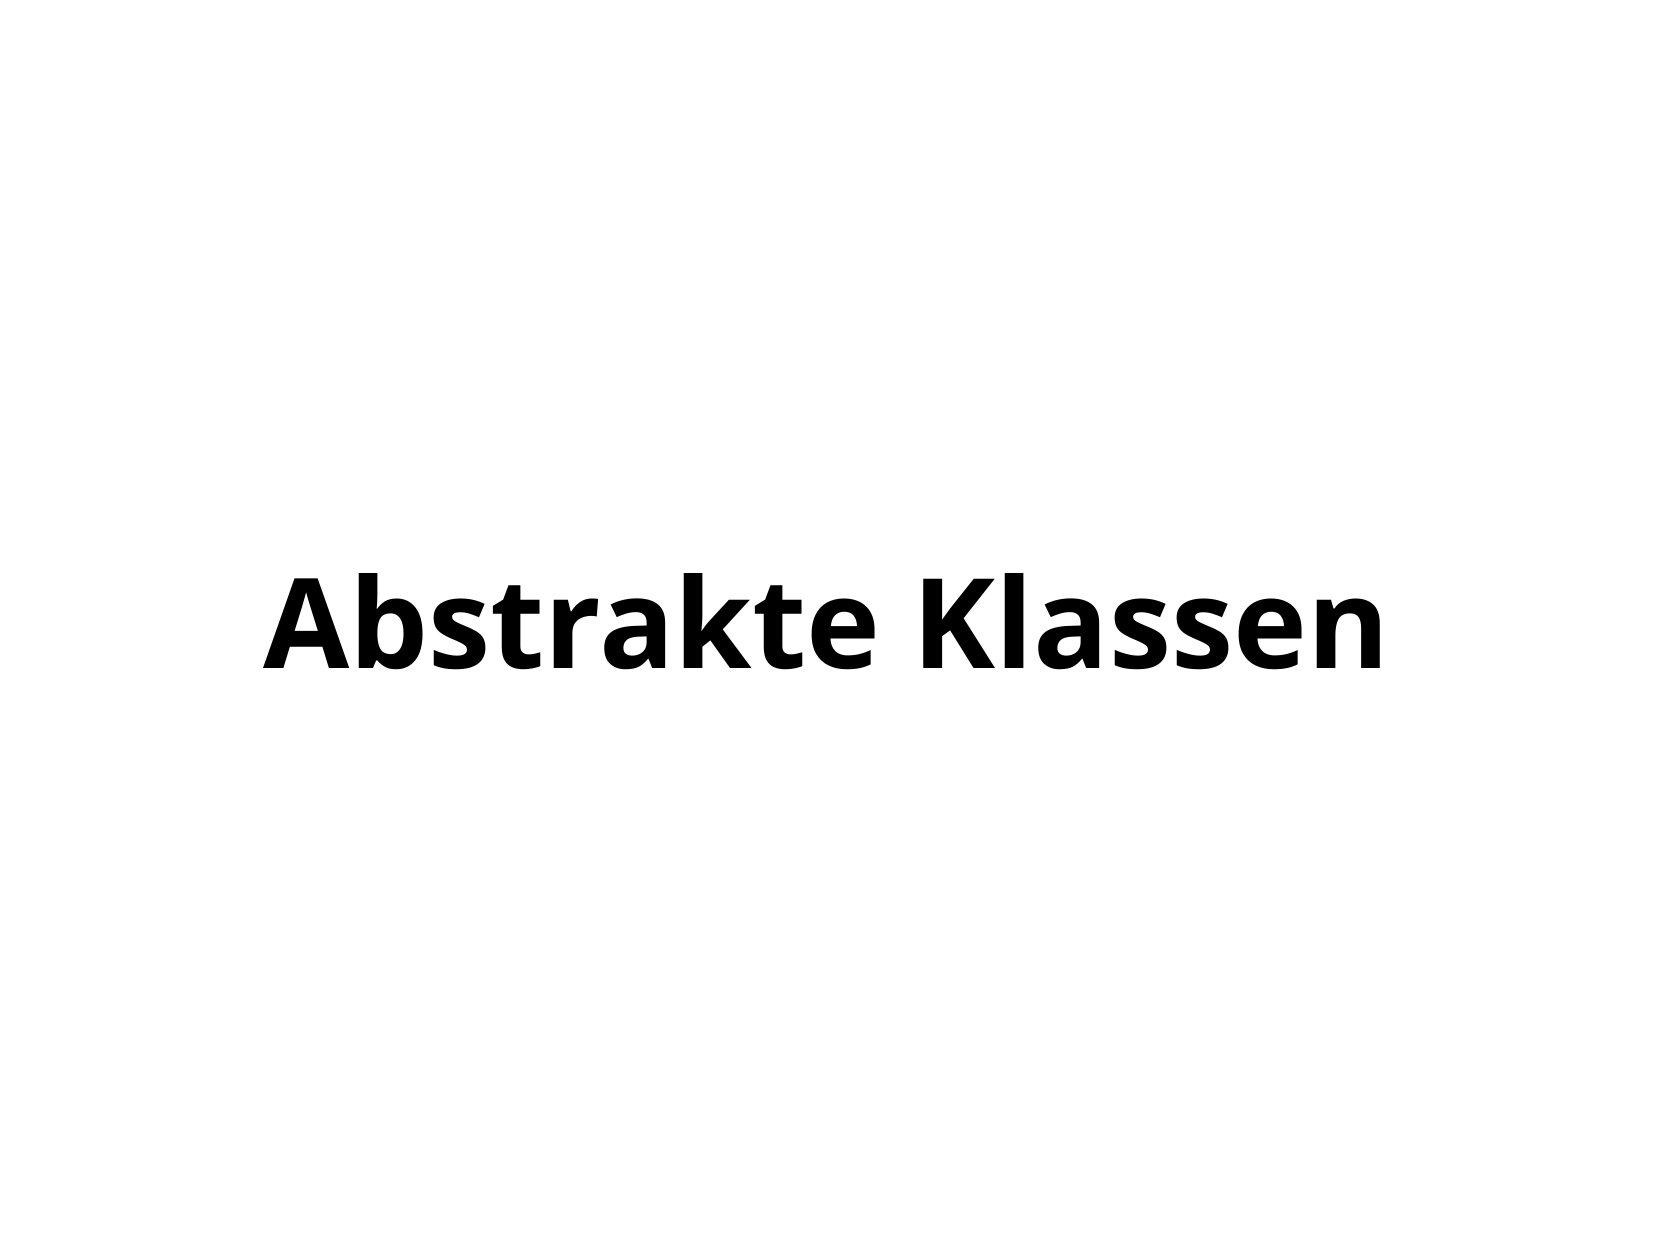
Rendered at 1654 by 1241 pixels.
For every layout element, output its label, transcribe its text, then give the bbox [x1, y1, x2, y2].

subtitle Abstrakte Klassen [23, 35, 1630, 1205]
